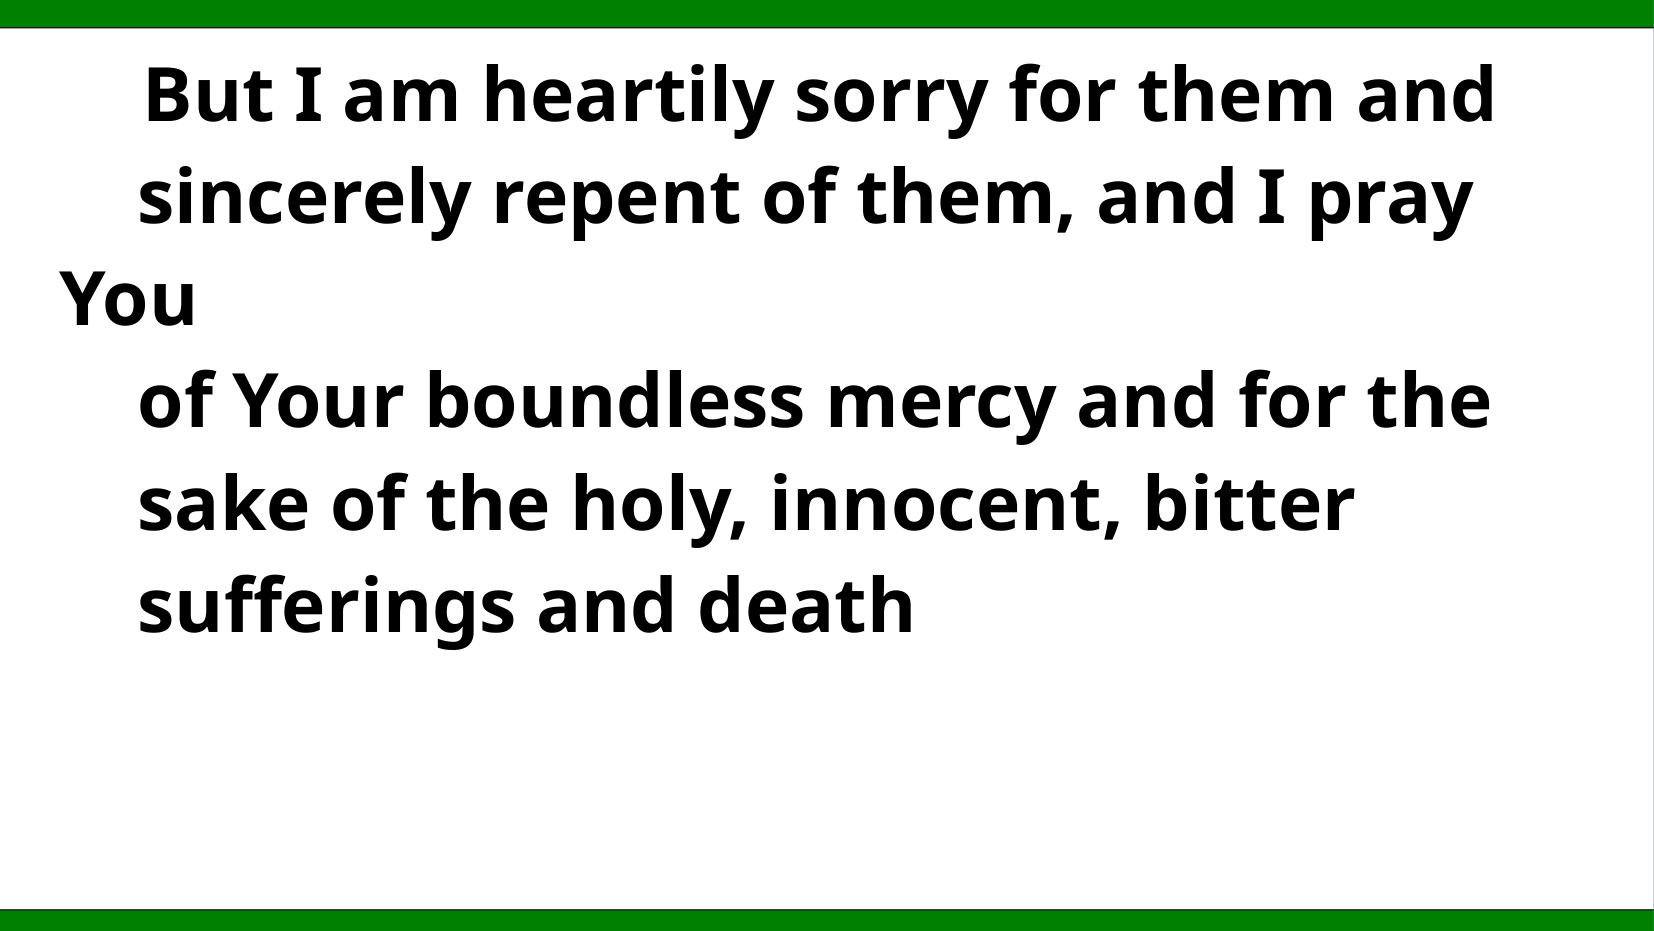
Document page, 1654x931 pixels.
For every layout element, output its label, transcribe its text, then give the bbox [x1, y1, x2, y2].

text_box But I am heartily sorry for them and sincerely repent of them, and I pray You of Your boundless mercy and for the sake of the holy, innocent, bitter sufferings and death [45, 33, 1606, 586]
picture [0, 0, 1654, 931]
